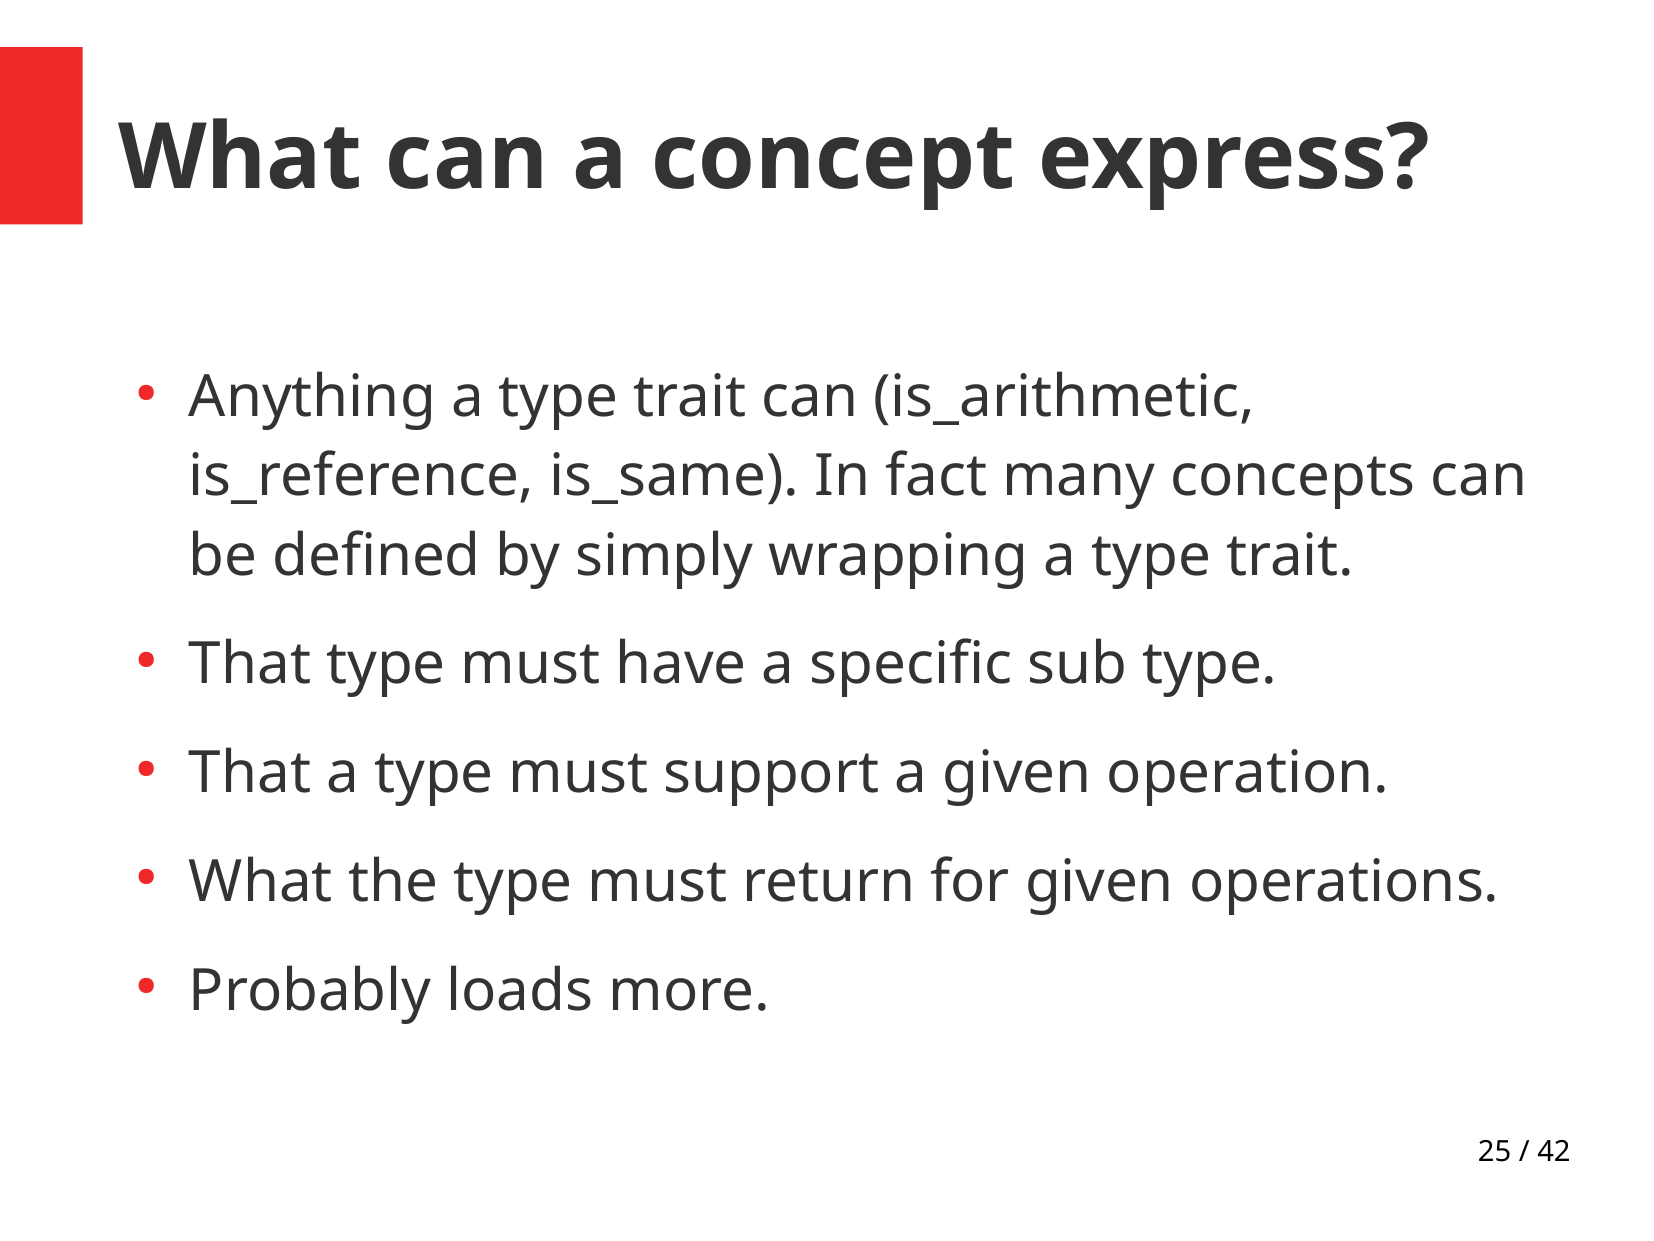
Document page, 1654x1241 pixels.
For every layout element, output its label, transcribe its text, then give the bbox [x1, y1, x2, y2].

title What can a concept express? [118, 45, 1571, 260]
list Anything a type trait can (is_arithmetic, is_reference, is_same). In fact many concepts can be defined by simply wrapping a type trait. That type must have a specific sub type. That a type must support a given operation. What the type must return for given operations. Probably loads more. [118, 354, 1536, 1074]
